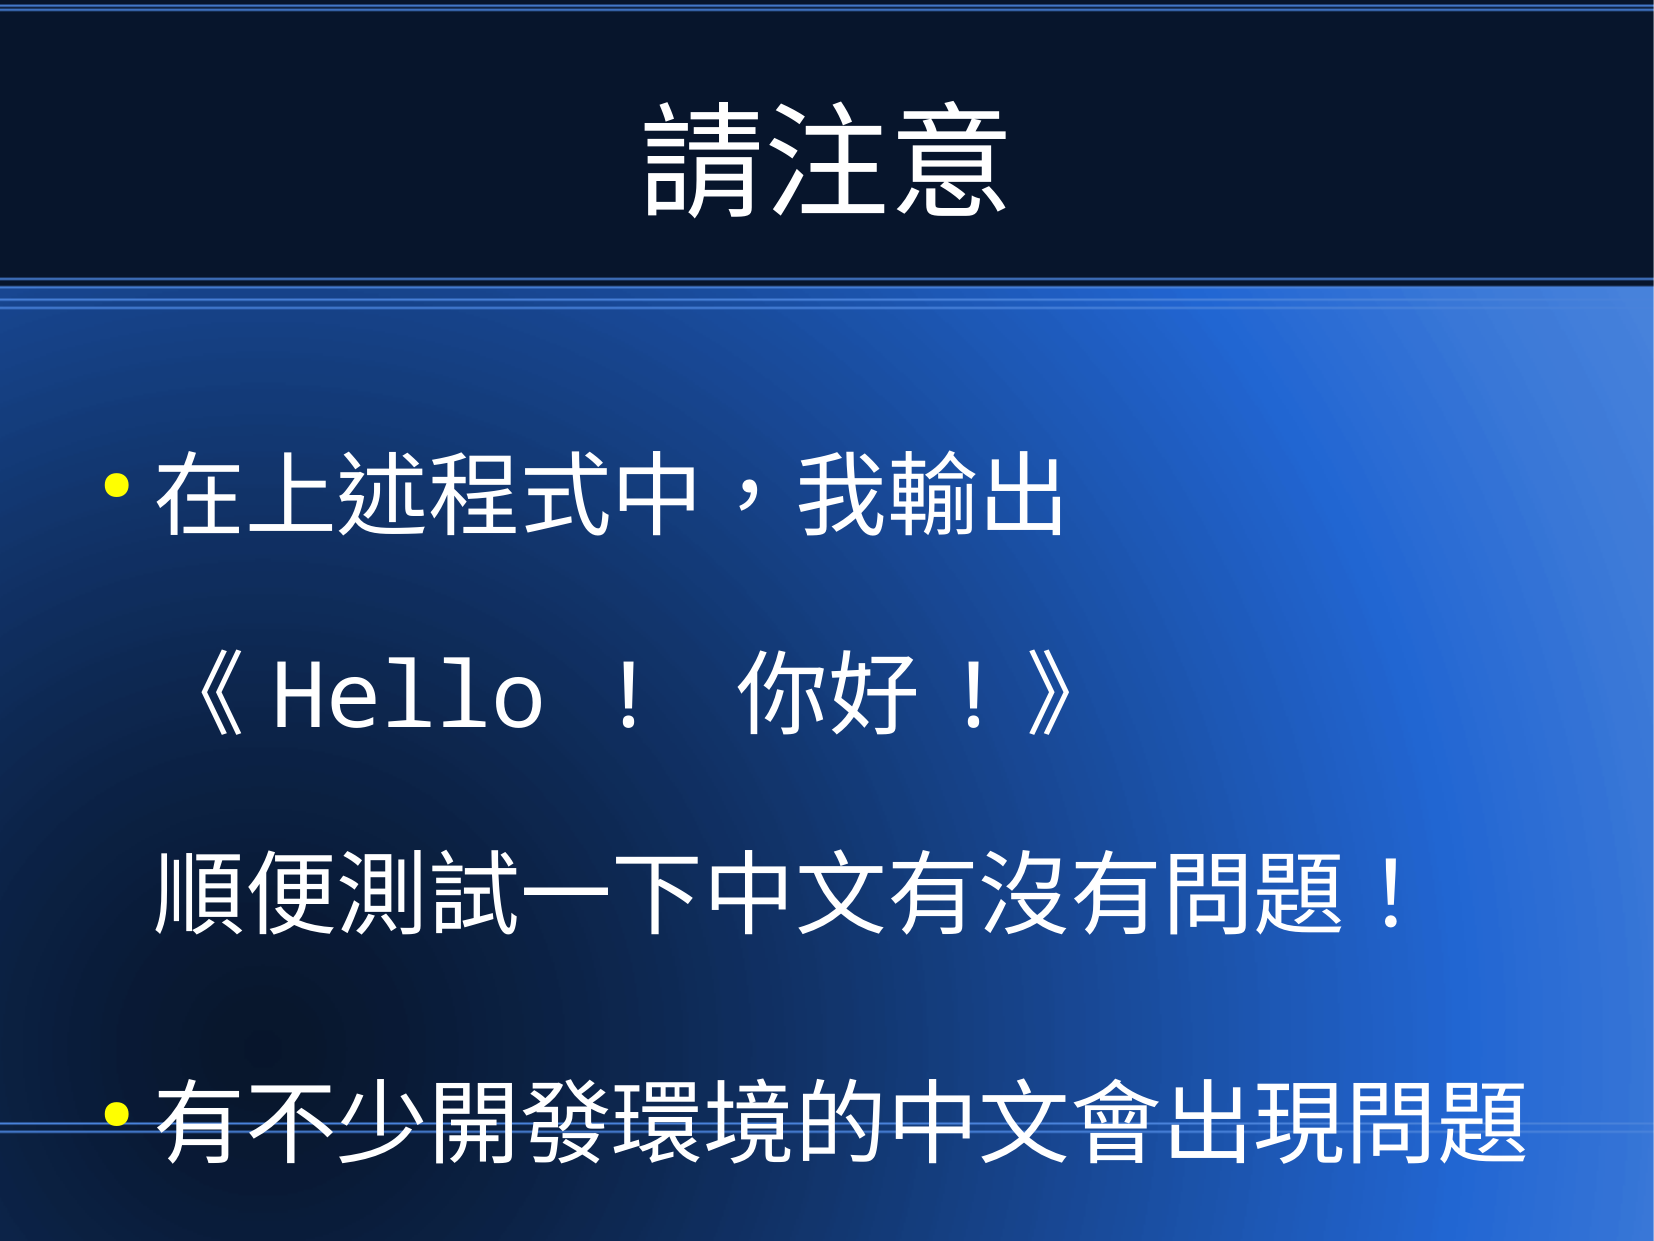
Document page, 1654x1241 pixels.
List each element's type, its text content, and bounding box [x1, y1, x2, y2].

picture [0, 0, 1654, 1241]
title 請注意 [82, 49, 1571, 257]
list 在上述程式中，我輸出 《Hello ! 你好!》 順便測試一下中文有沒有問題！ 有不少開發環境的中文會出現問題 [82, 355, 1571, 1241]
